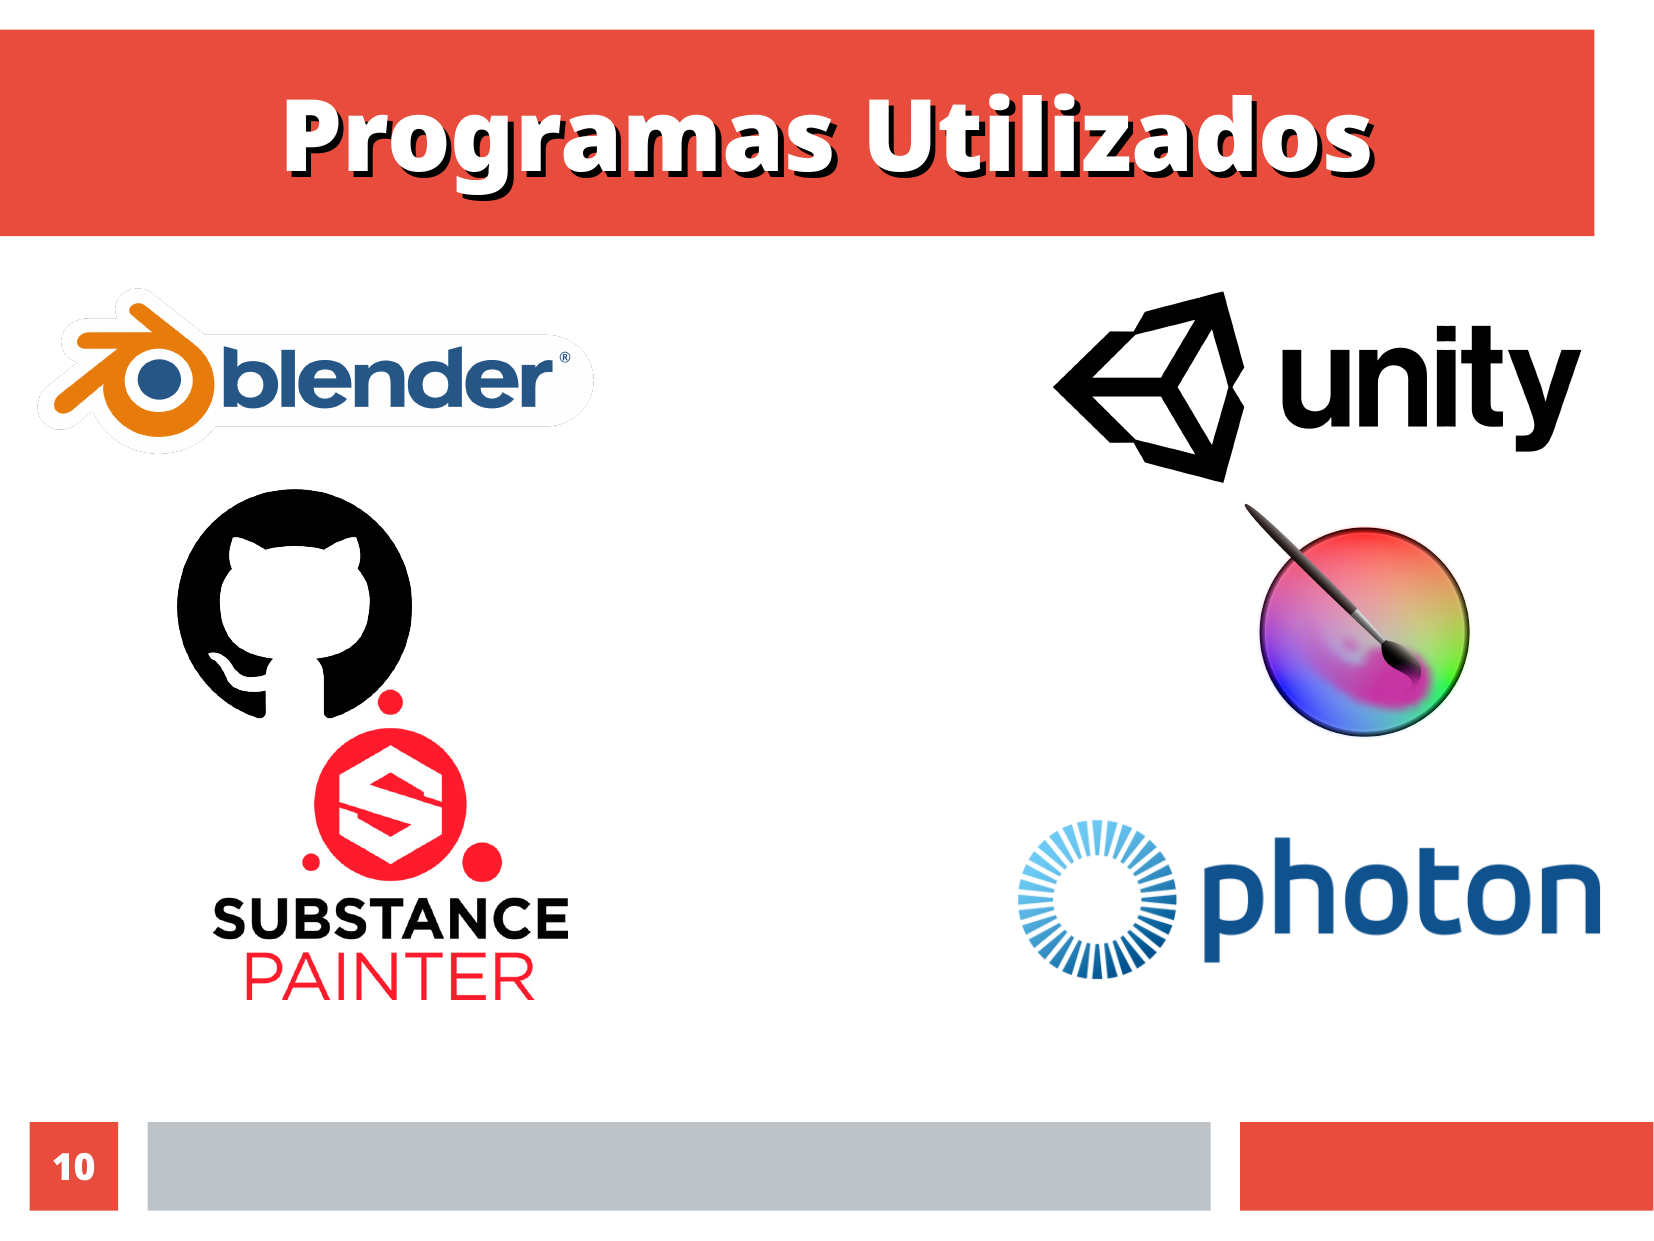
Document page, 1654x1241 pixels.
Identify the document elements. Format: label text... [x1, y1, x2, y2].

picture [35, 283, 596, 459]
picture [0, 486, 780, 1089]
title Programas Utilizados [59, 59, 1595, 207]
picture [956, 195, 1654, 1066]
